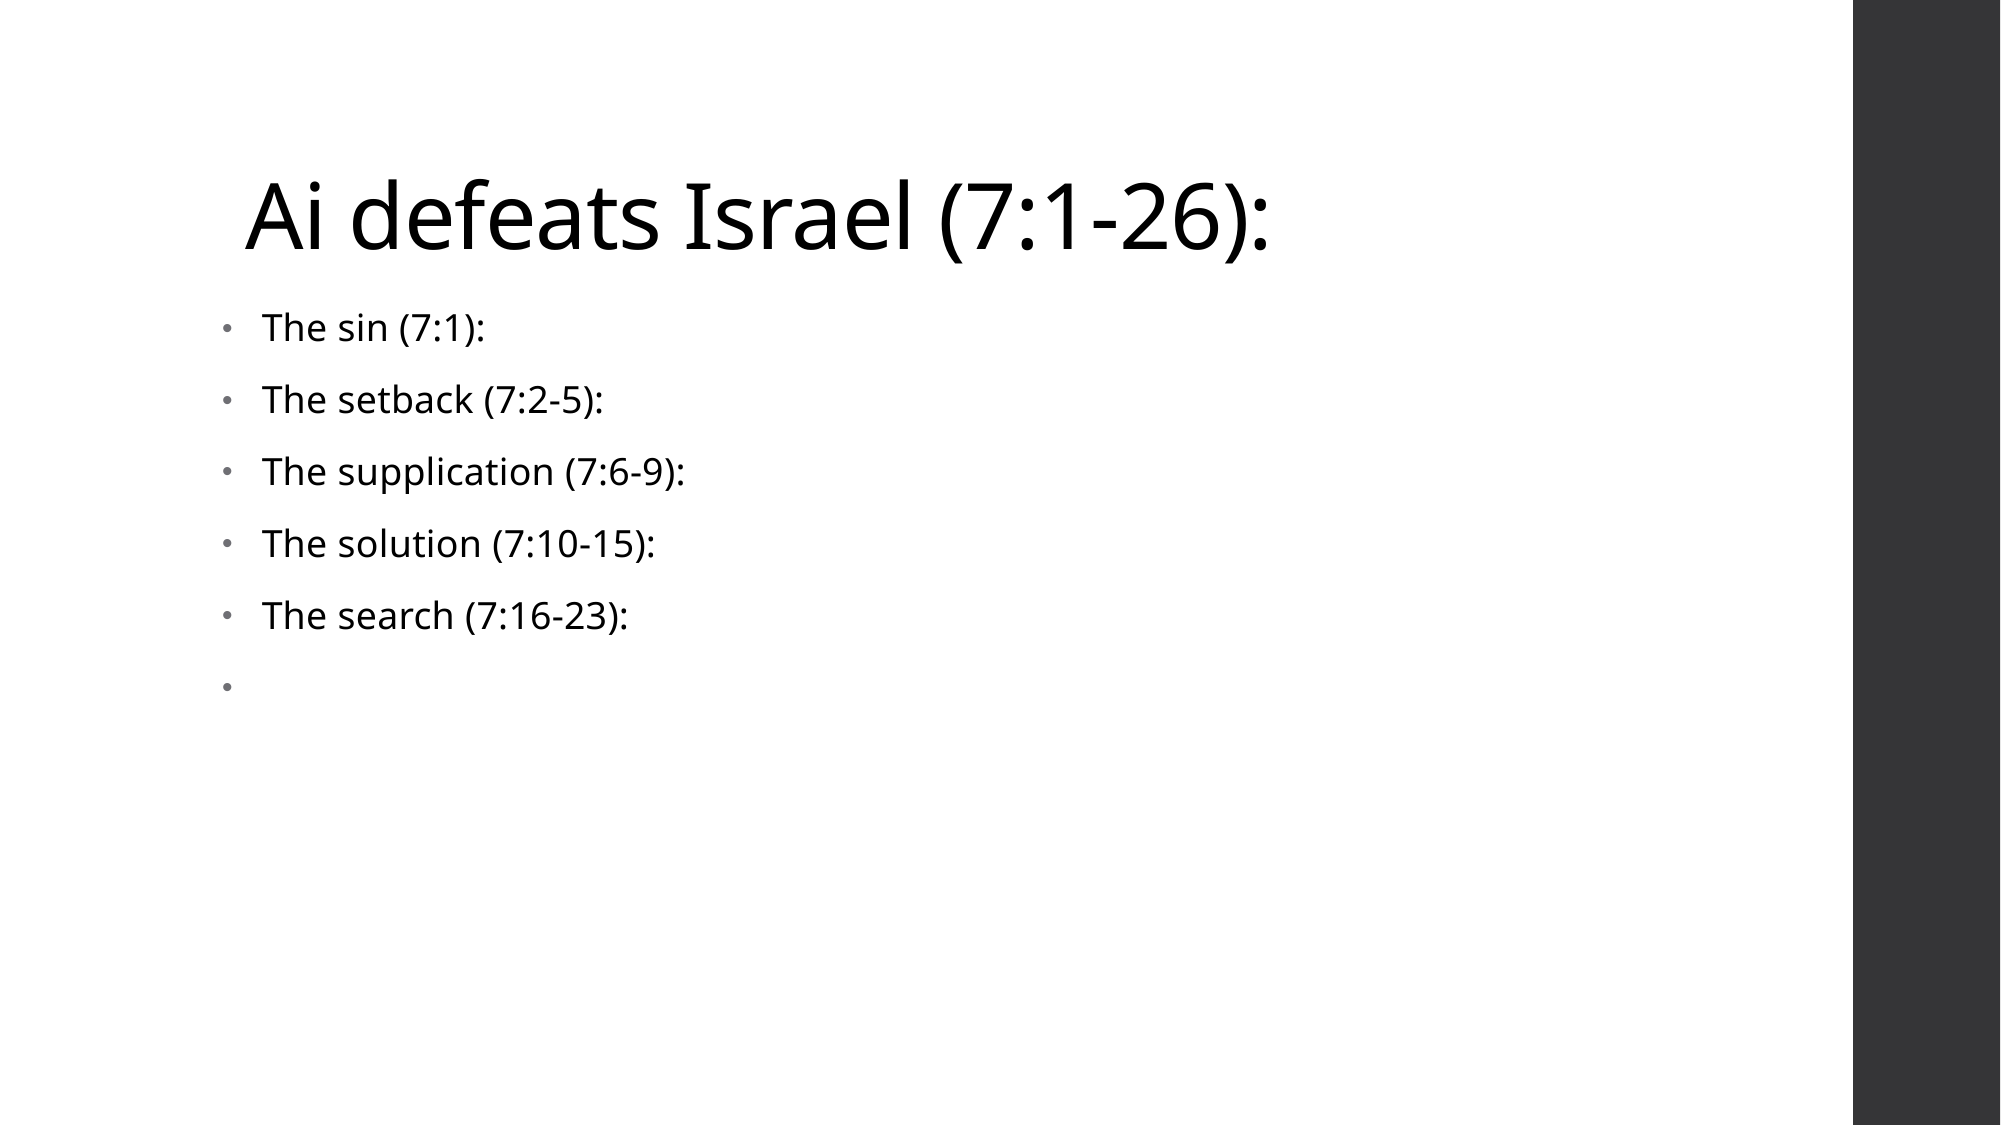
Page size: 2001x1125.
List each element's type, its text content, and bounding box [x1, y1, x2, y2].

list The sin (7:1): The setback (7:2-5): The supplication (7:6-9): The solution (7:10-15): The search (7:16-23): [206, 299, 1617, 1014]
title Ai defeats Israel (7:1-26): [206, 60, 1797, 278]
